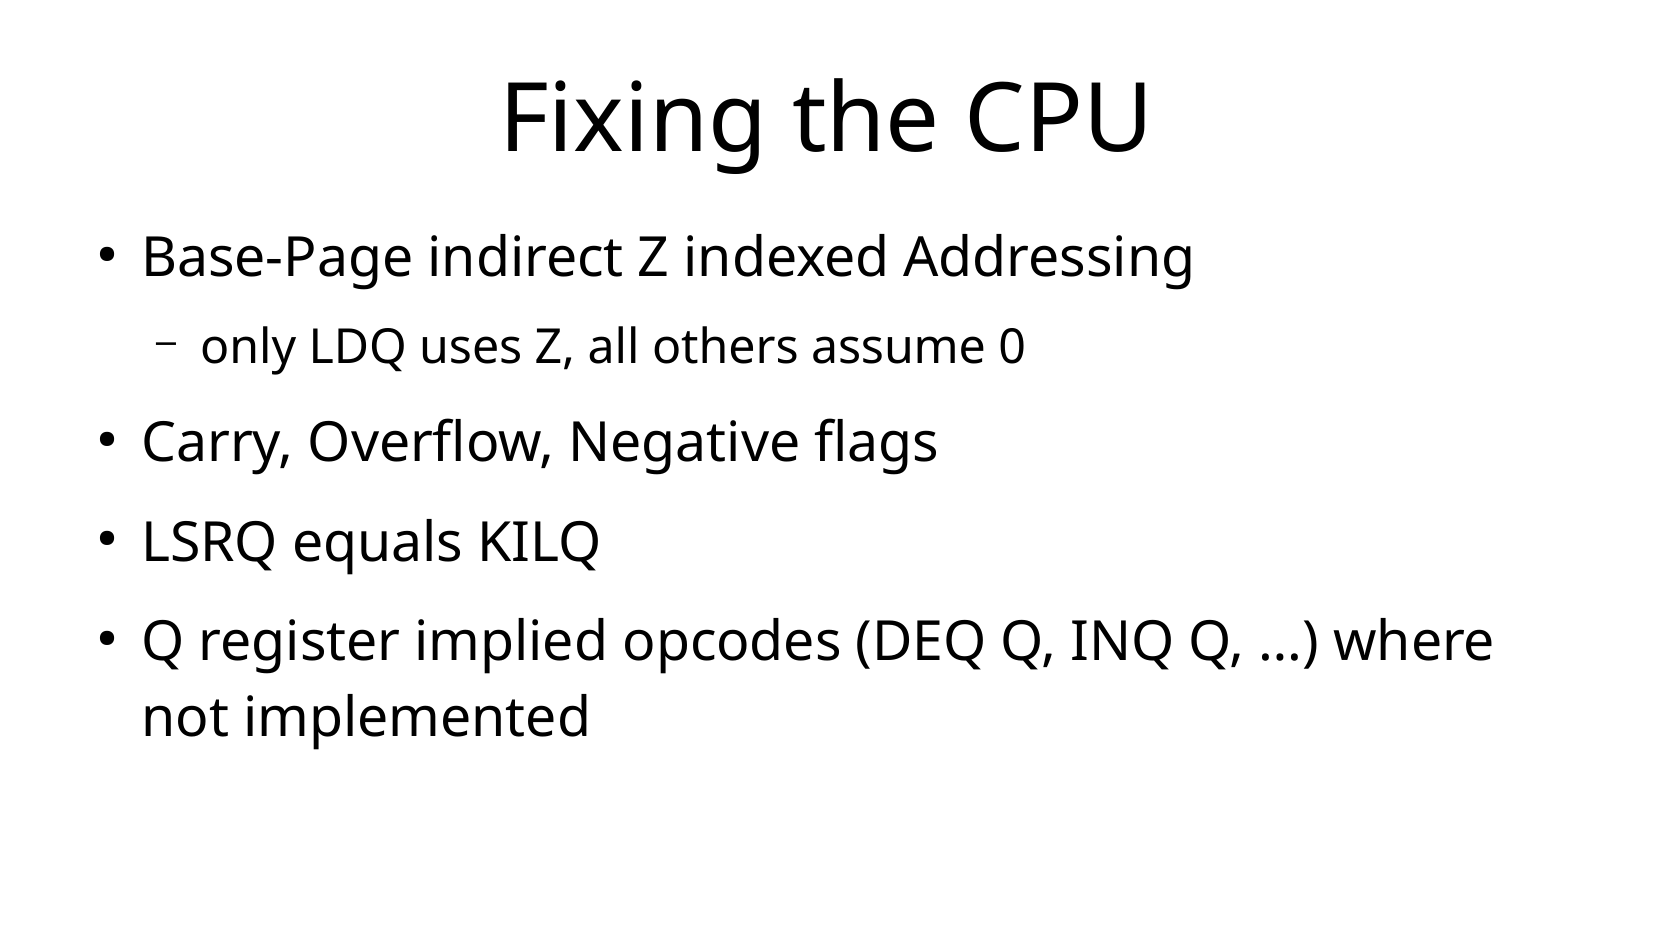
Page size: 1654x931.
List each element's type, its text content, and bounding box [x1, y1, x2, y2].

title Fixing the CPU [82, 37, 1571, 193]
list Base-Page indirect Z indexed Addressing only LDQ uses Z, all others assume 0 Carry, Overflow, Negative flags LSRQ equals KILQ Q register implied opcodes (DEQ Q, INQ Q, …) where not implemented [82, 217, 1571, 757]
